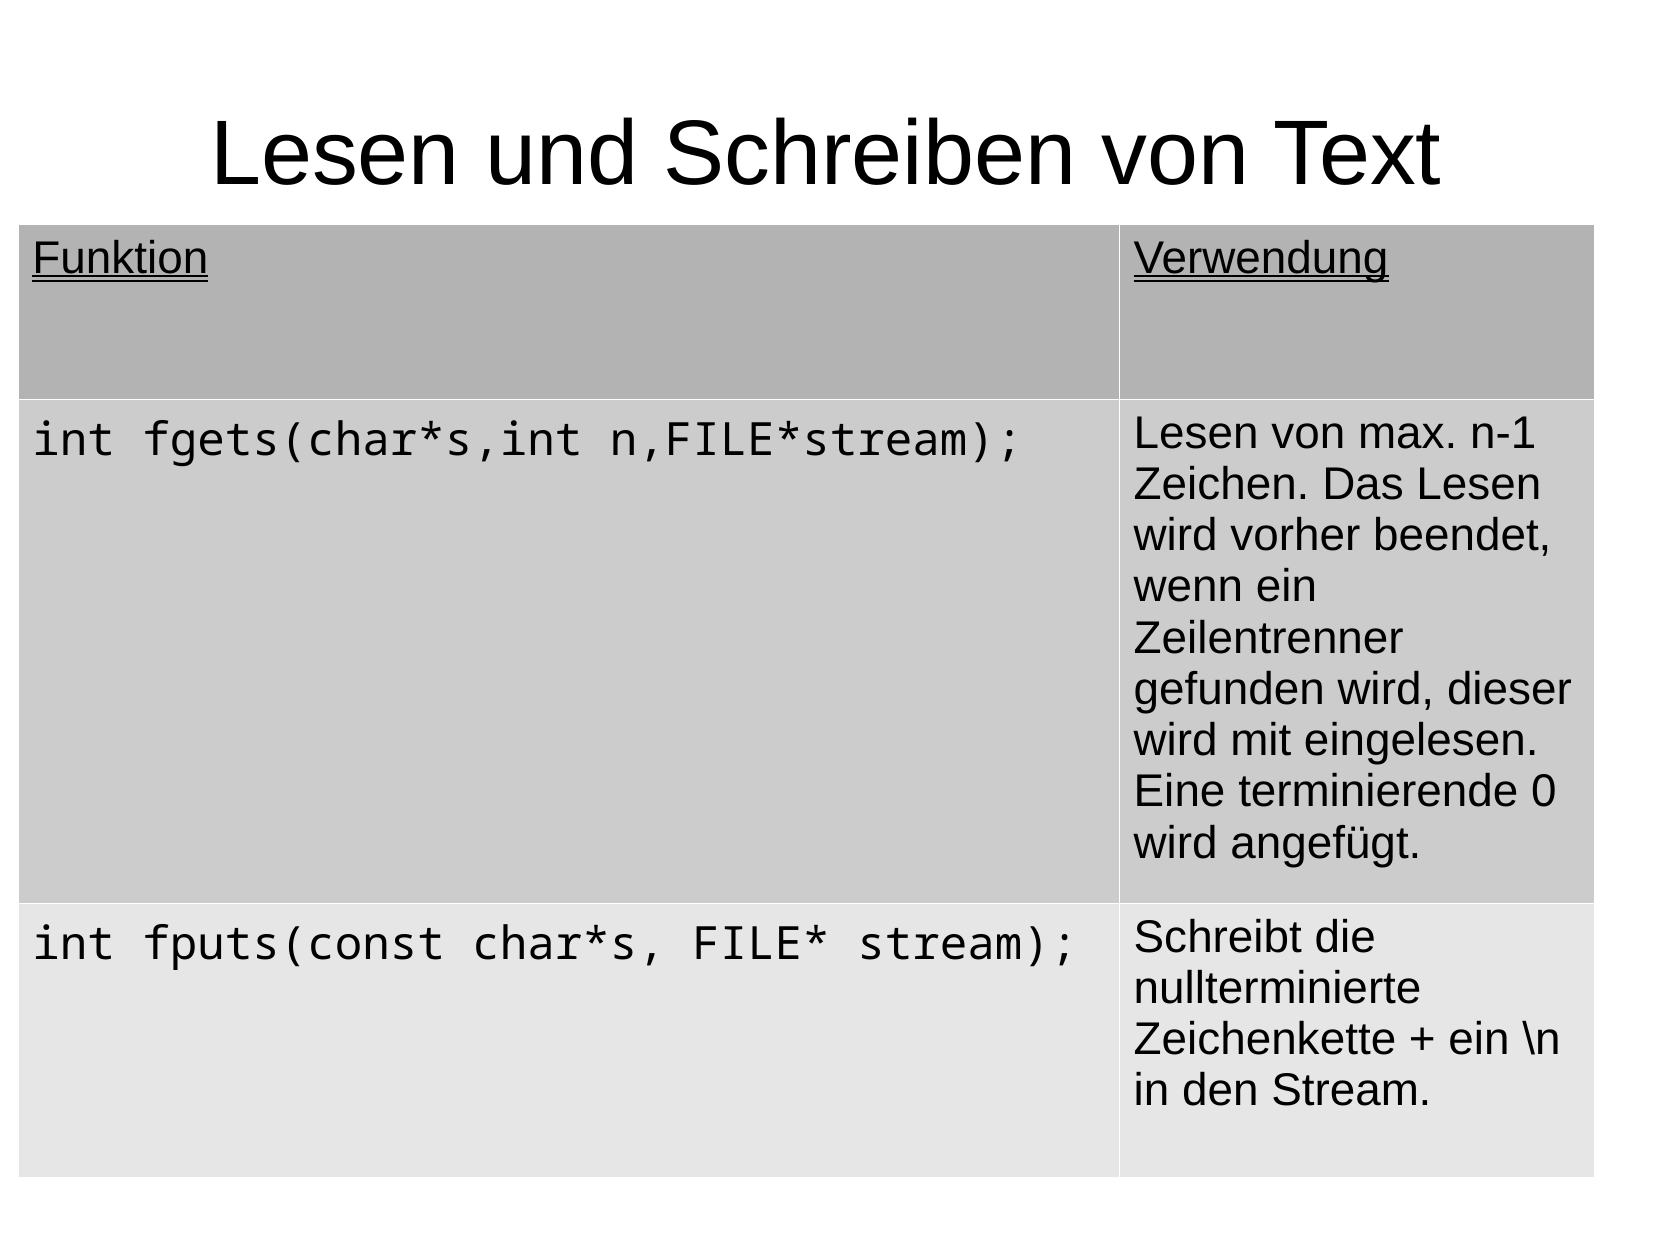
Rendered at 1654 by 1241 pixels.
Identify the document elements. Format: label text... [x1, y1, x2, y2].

table_cell Lesen von max. n-1 Zeichen. Das Lesen wird vorher beendet, wenn ein Zeilentrenner gefunden wird, dieser wird mit eingelesen. Eine terminierende 0 wird angefügt. [1120, 400, 1594, 903]
table_cell int fputs(const char*s, FILE* stream); [19, 904, 1119, 1177]
table_header Verwendung [1120, 225, 1594, 399]
table_cell Schreibt die nullterminierte Zeichenkette + ein \n in den Stream. [1120, 904, 1594, 1177]
table_cell int fgets(char*s,int n,FILE*stream); [19, 400, 1119, 903]
table_header Funktion [19, 225, 1119, 399]
title Lesen und Schreiben von Text [82, 49, 1571, 224]
